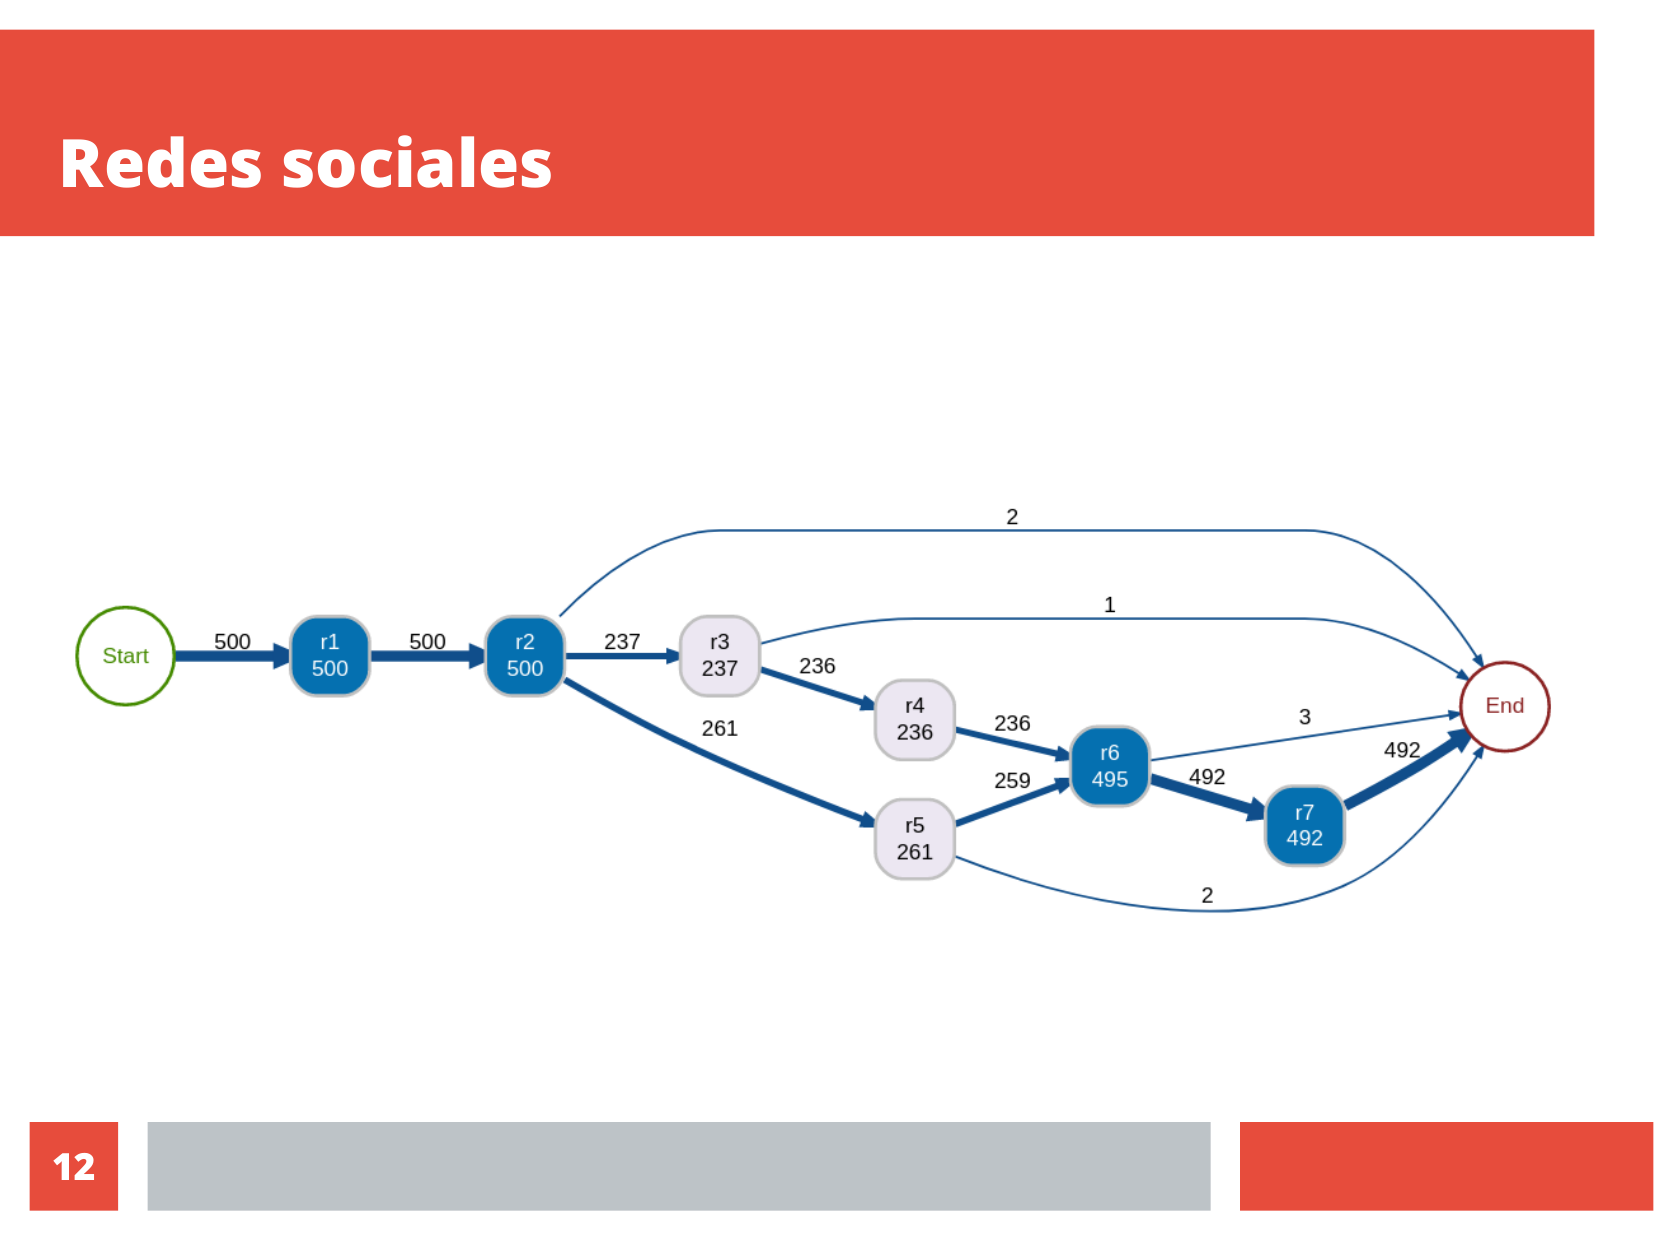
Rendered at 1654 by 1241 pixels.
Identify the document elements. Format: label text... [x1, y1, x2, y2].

picture [59, 467, 1565, 950]
title Redes sociales [59, 59, 1595, 207]
